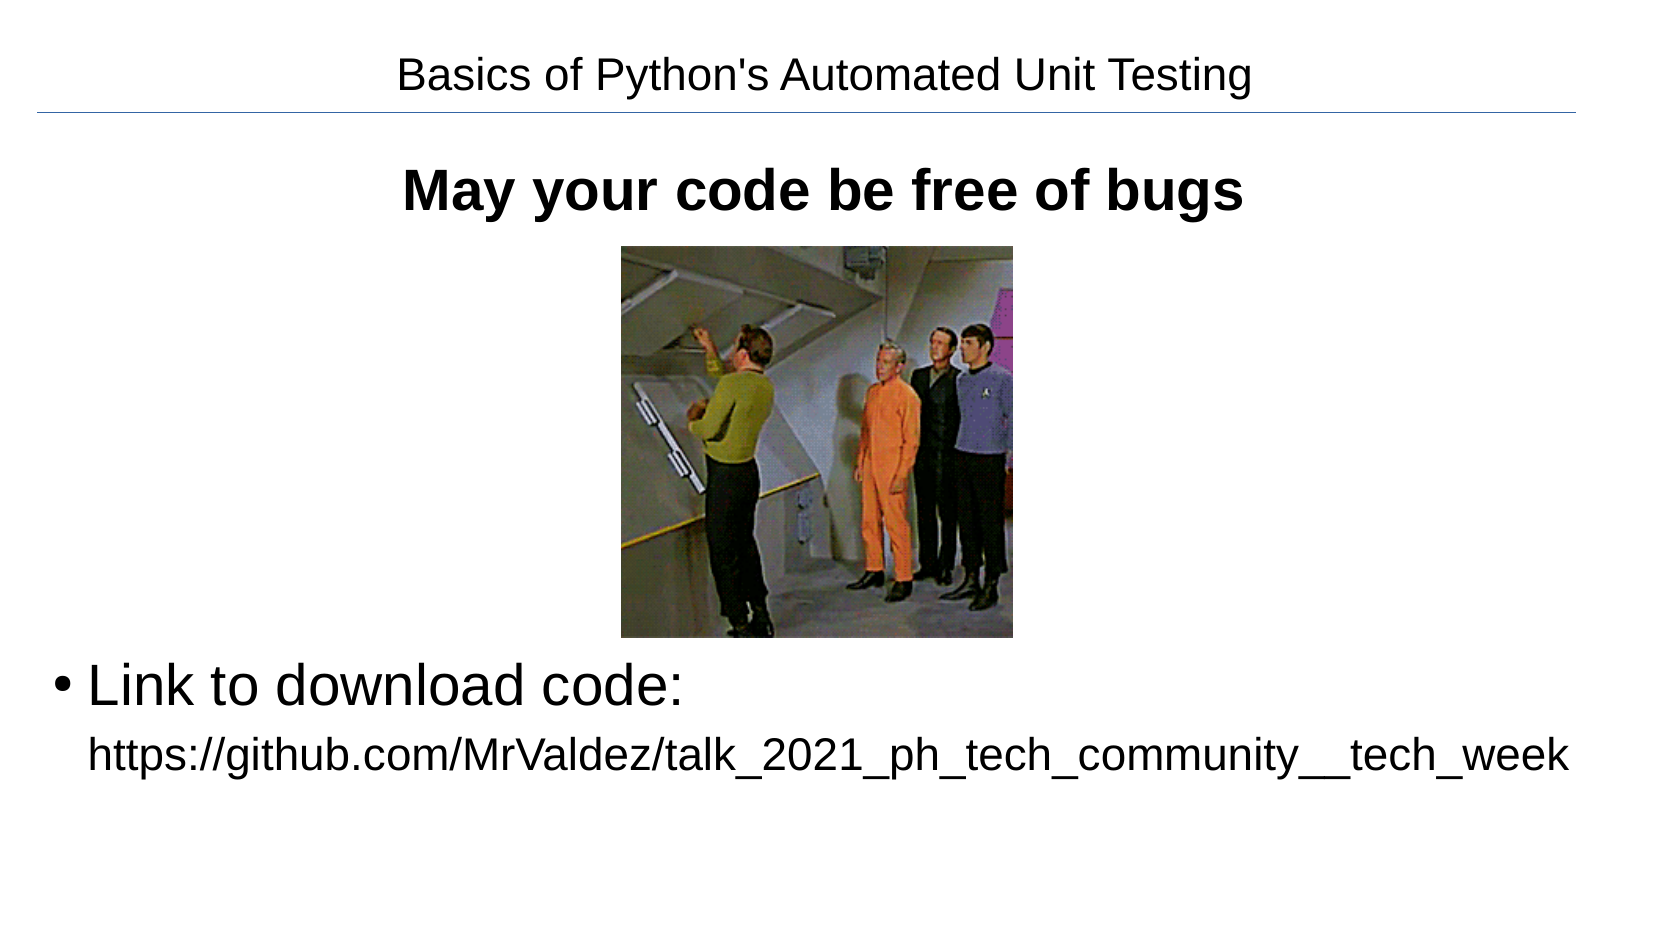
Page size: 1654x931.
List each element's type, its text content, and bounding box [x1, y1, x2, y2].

picture [621, 246, 1013, 638]
subtitle Basics of Python's Automated Unit Testing [75, 37, 1576, 112]
text_box May your code be free of bugs [37, 150, 1576, 230]
text_box Link to download code: https://github.com/MrValdez/talk_2021_ph_tech_community__tech_week [37, 562, 1613, 842]
